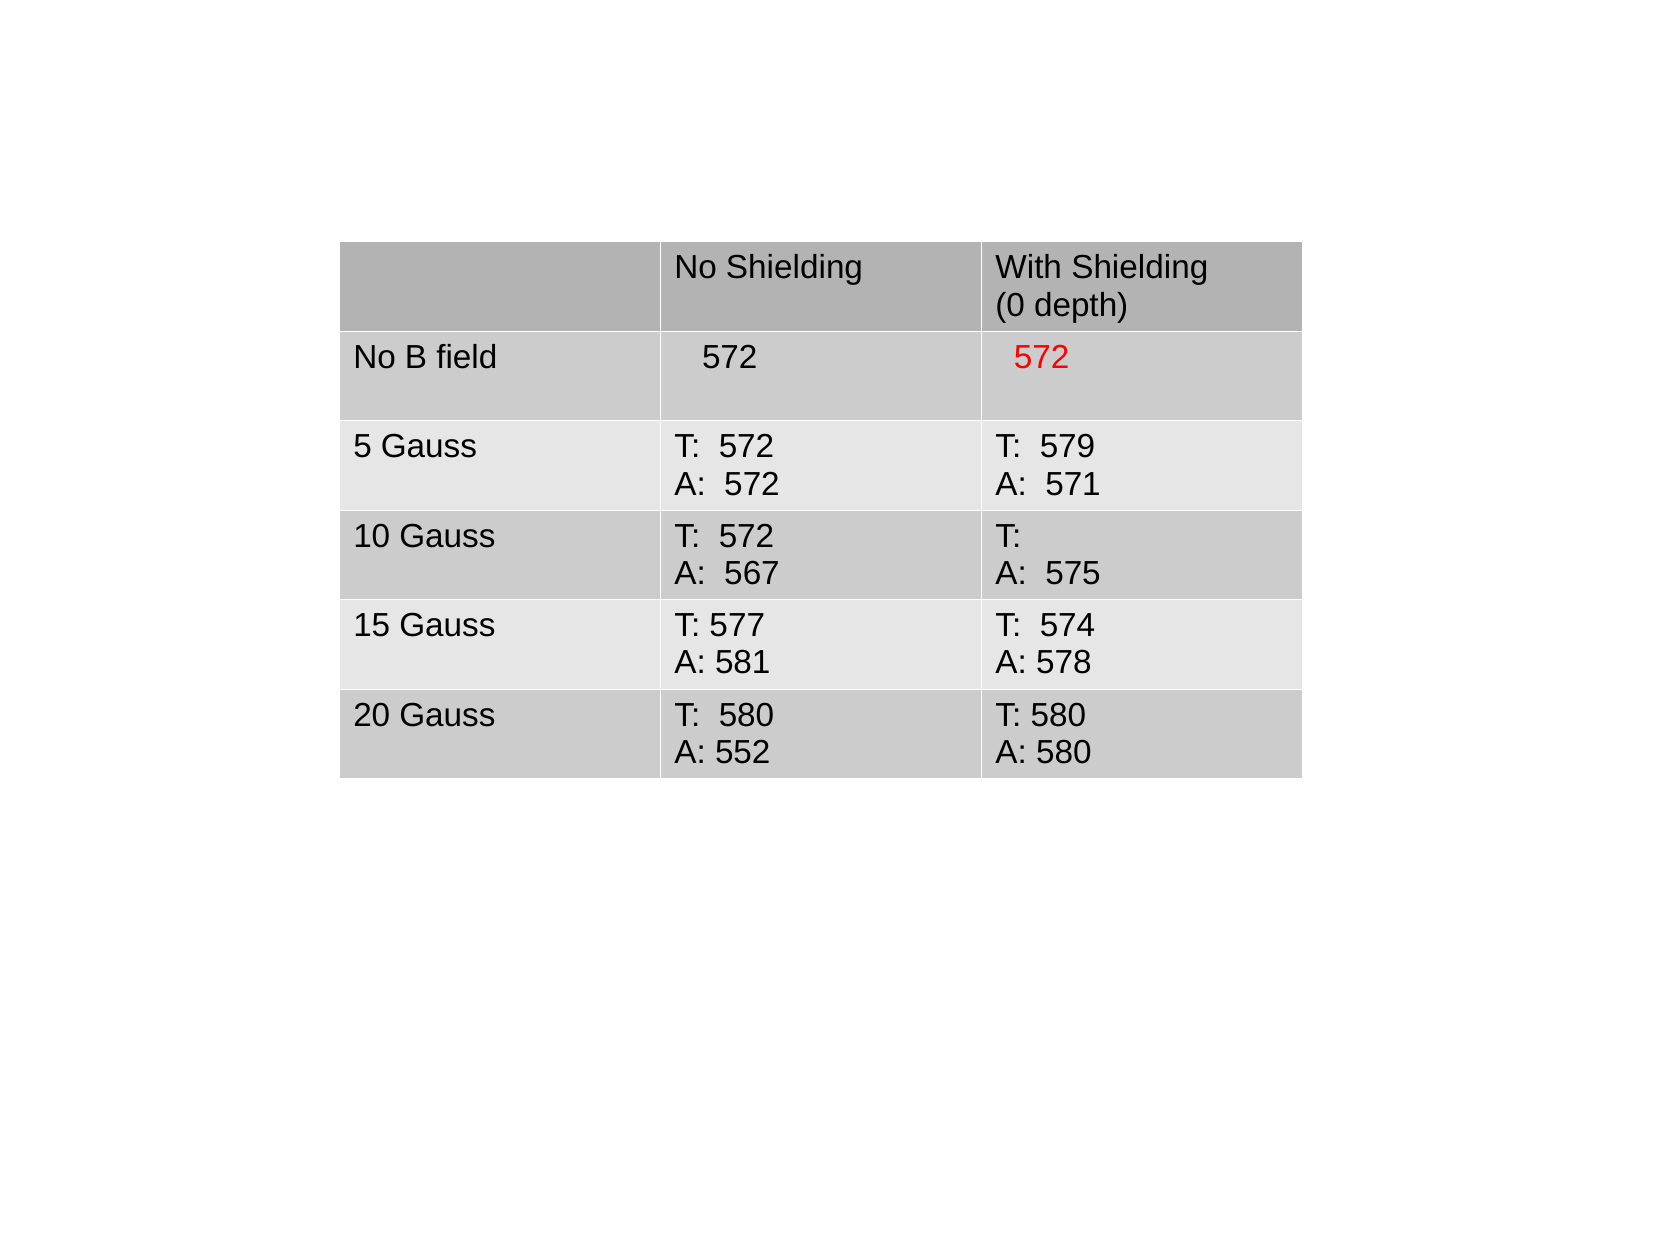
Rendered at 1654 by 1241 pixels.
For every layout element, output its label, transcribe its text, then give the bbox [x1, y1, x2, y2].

table_cell 572 [982, 332, 1302, 420]
table_cell T: 577 A: 581 [661, 600, 981, 689]
table_cell T: 574 A: 578 [982, 600, 1302, 689]
table_header With Shielding (0 depth) [982, 242, 1302, 331]
table_cell 572 [661, 332, 981, 420]
table_cell 10 Gauss [340, 511, 660, 599]
table_cell T: 580 A: 552 [661, 690, 981, 778]
table_cell 15 Gauss [340, 600, 660, 689]
table_cell T: 579 A: 571 [982, 421, 1302, 510]
table_cell T: A: 575 [982, 511, 1302, 599]
table_header [340, 242, 660, 331]
table_cell T: 580 A: 580 [982, 690, 1302, 778]
table_cell 20 Gauss [340, 690, 660, 778]
table_cell T: 572 A: 572 [661, 421, 981, 510]
table_cell T: 572 A: 567 [661, 511, 981, 599]
table_cell 5 Gauss [340, 421, 660, 510]
table_cell No B field [340, 332, 660, 420]
table_header No Shielding [661, 242, 981, 331]
